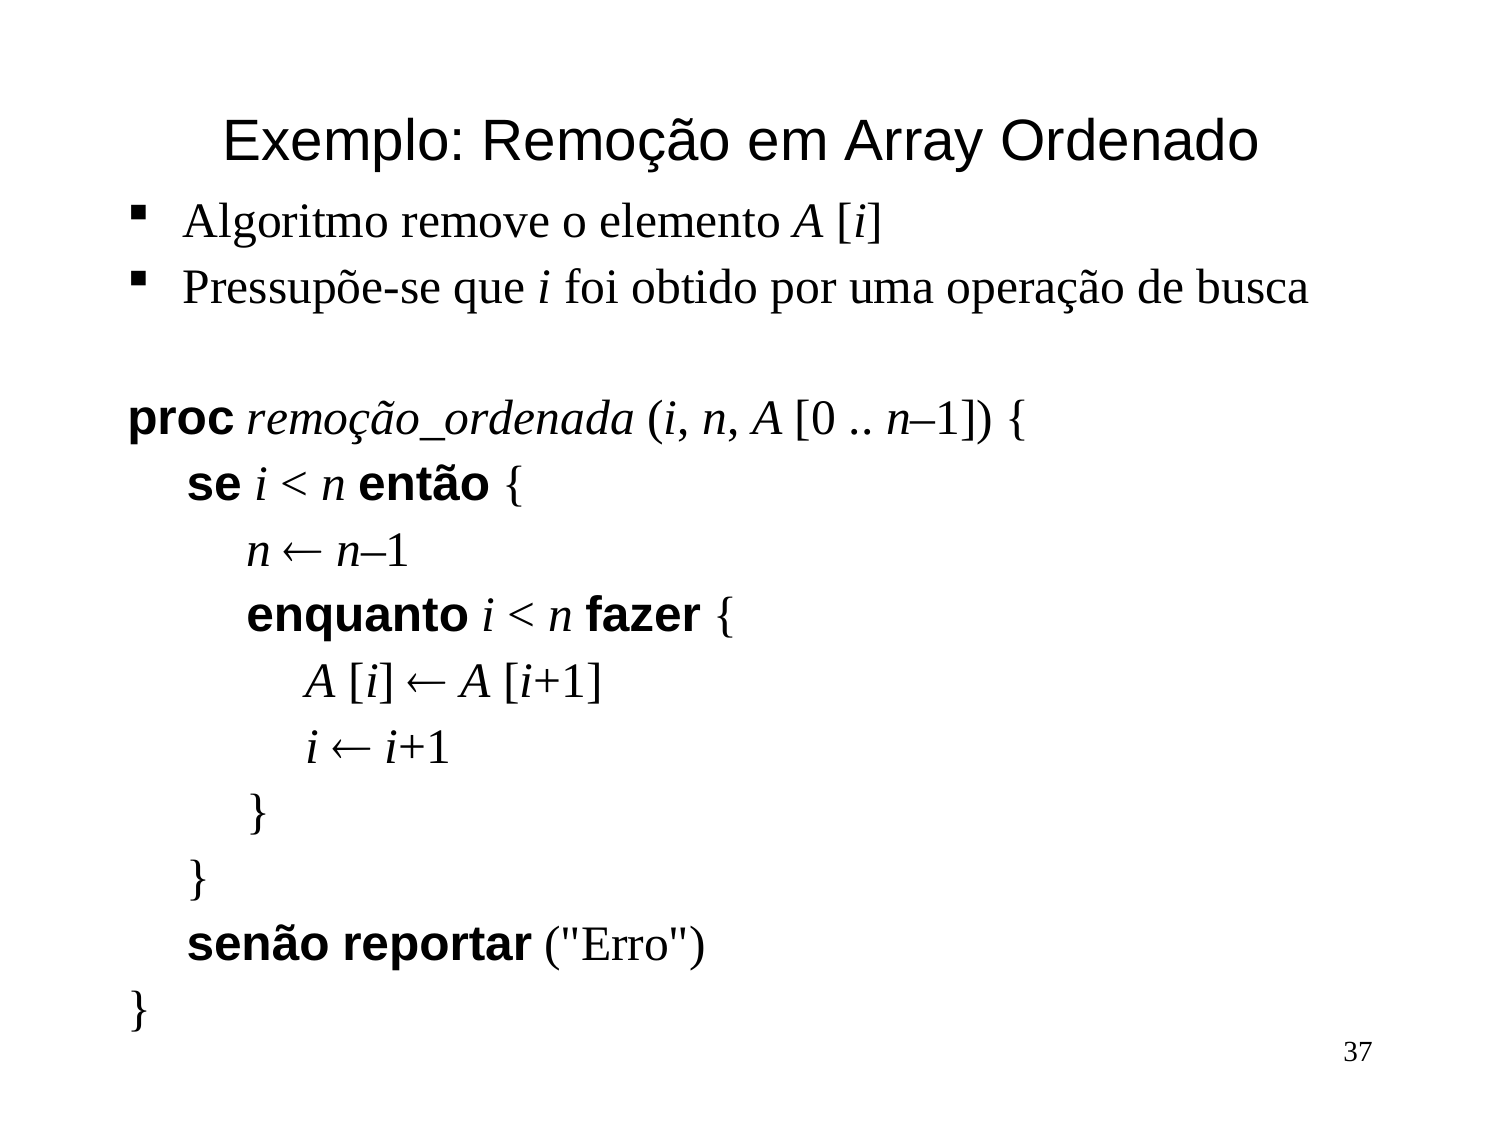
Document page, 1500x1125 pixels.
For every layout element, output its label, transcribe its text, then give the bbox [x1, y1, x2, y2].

title Exemplo: Remoção em Array Ordenado [112, 99, 1388, 175]
list Algoritmo remove o elemento A [i] Pressupõe-se que i foi obtido por uma operação de busca proc remoção_ordenada (i, n, A [0 .. n–1]) { se i < n então { n  n–1 enquanto i < n fazer { A [i]  A [i+1] i  i+1 } } senão reportar ("Erro") } [112, 187, 1438, 1050]
